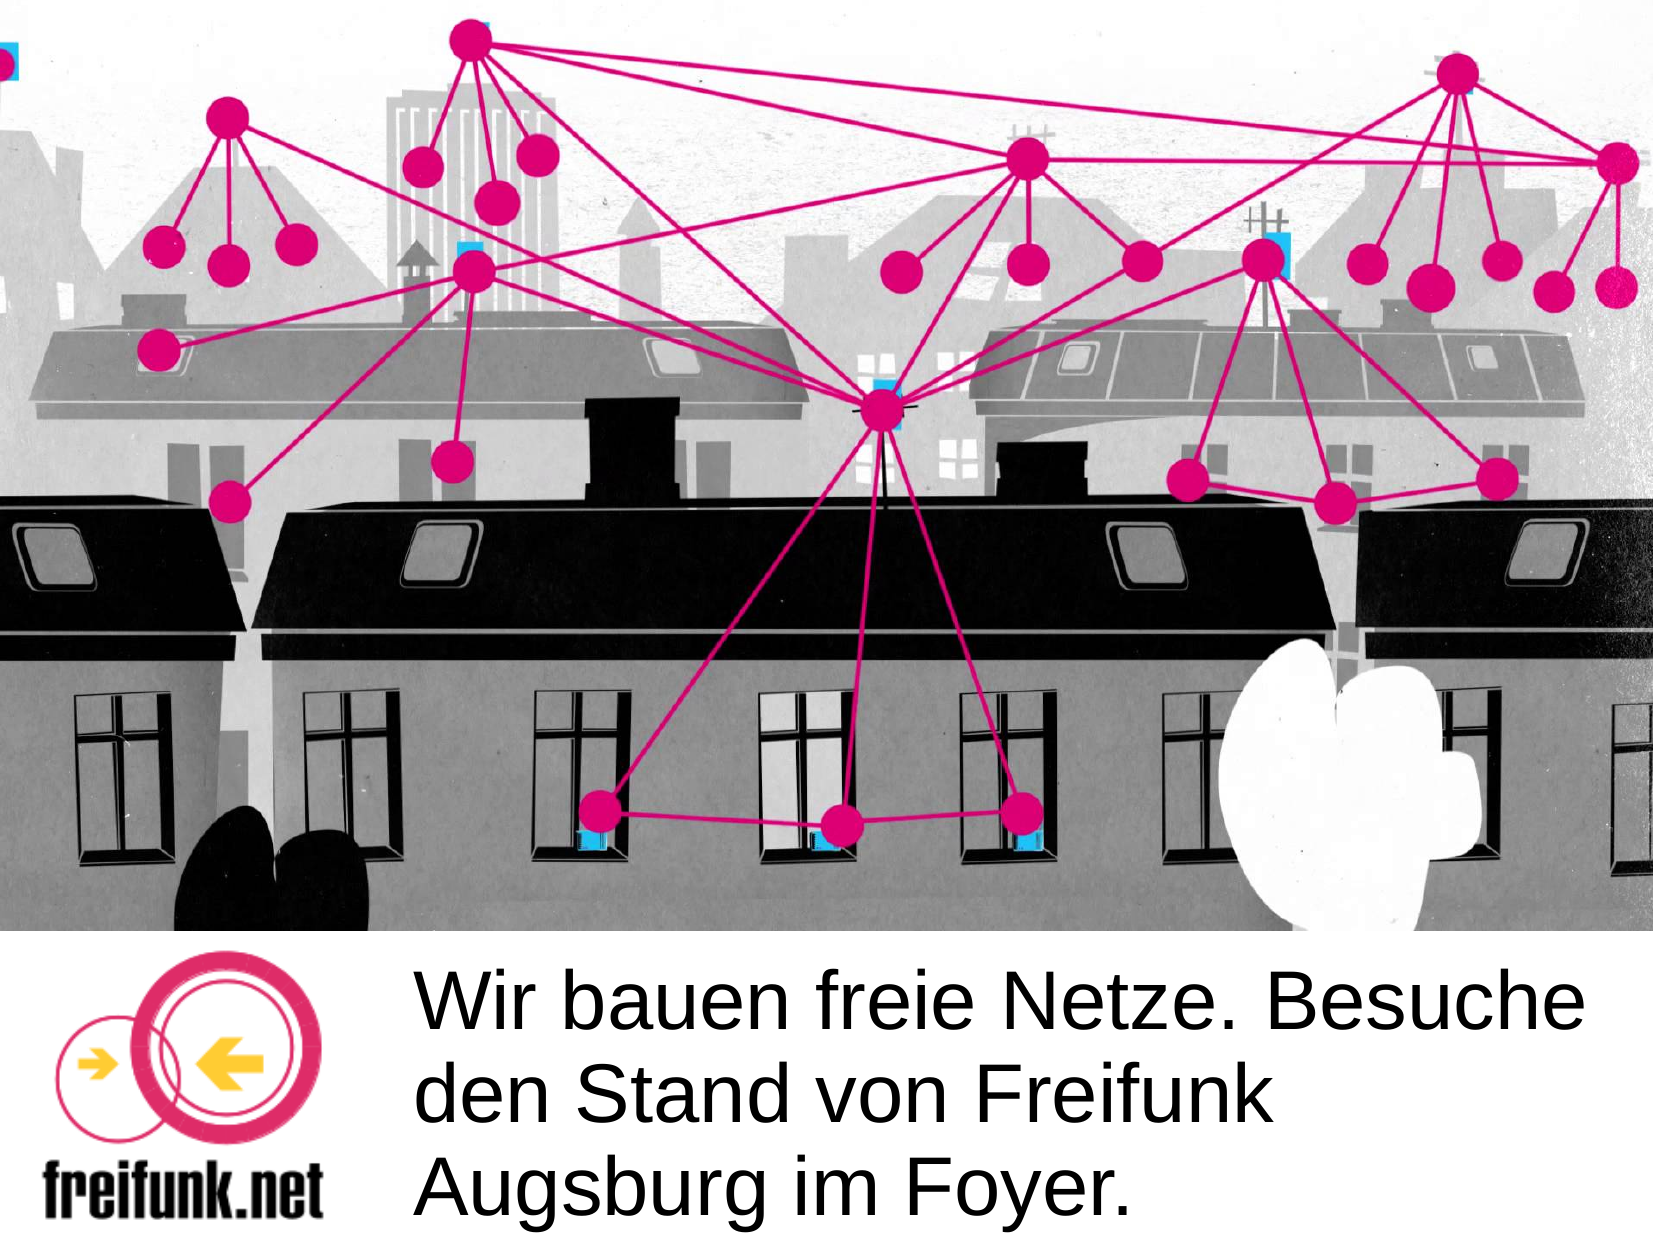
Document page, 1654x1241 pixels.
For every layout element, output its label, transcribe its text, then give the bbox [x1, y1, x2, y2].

picture [0, 0, 1653, 1241]
title Wir bauen freie Netze. Besuche den Stand von Freifunk Augsburg im Foyer. [413, 947, 1618, 1241]
